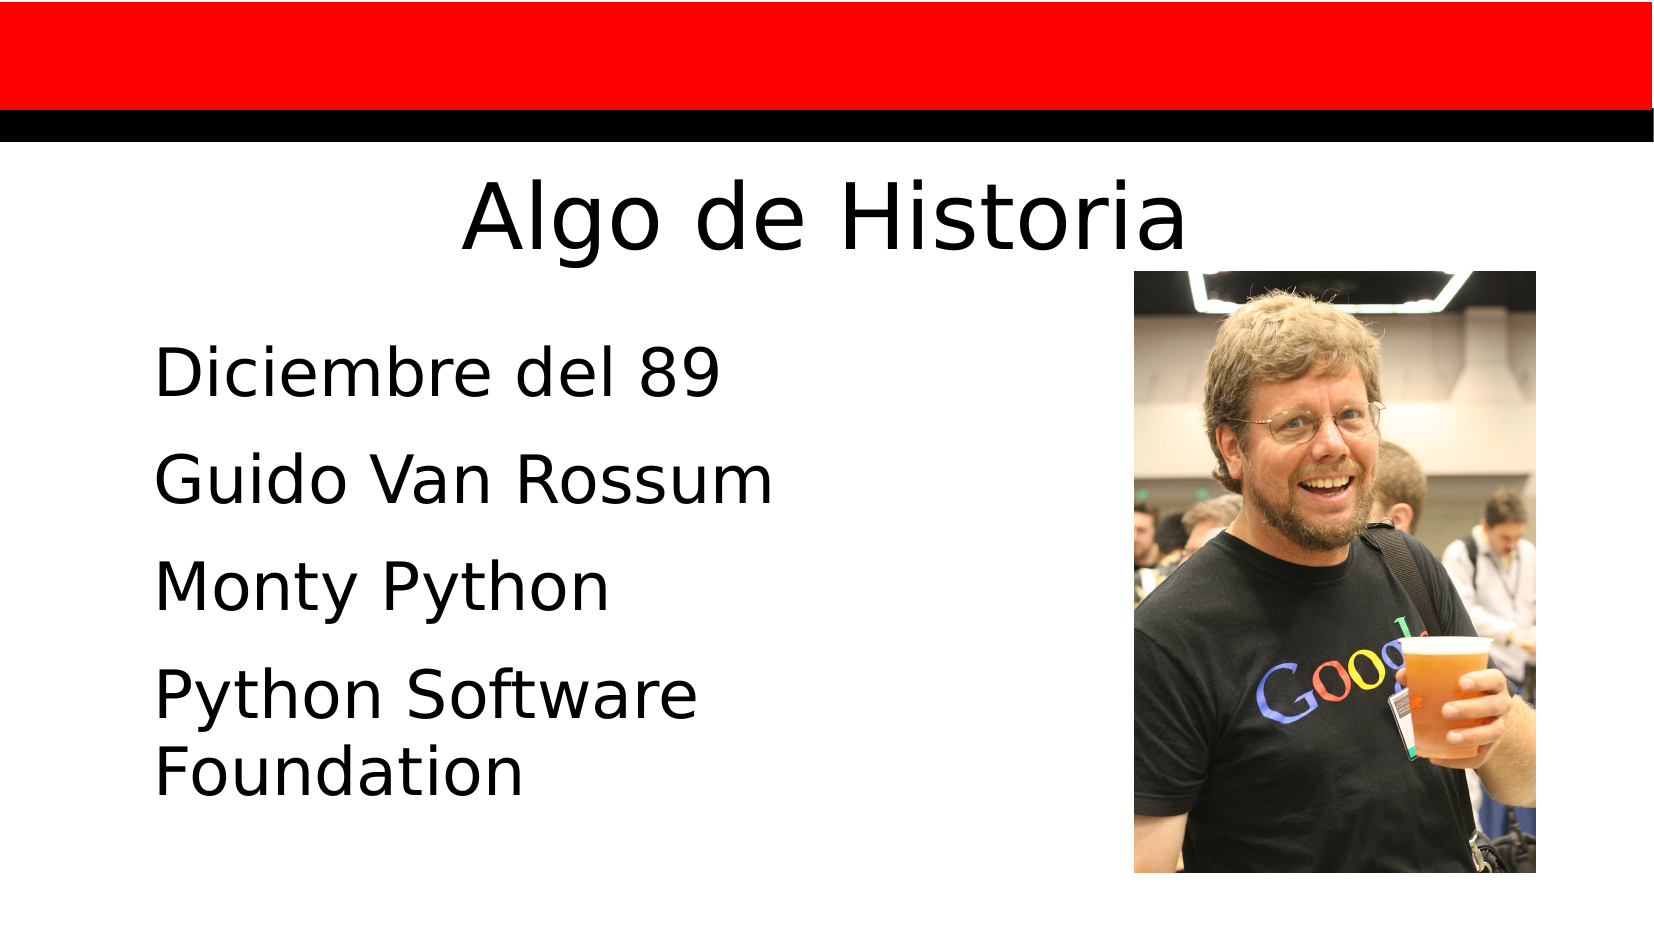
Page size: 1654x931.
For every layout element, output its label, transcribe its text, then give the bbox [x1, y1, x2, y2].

picture [0, 0, 1654, 931]
title Algo de Historia [82, 122, 1571, 313]
list Diciembre del 89 Guido Van Rossum Monty Python Python Software Foundation [82, 334, 809, 874]
